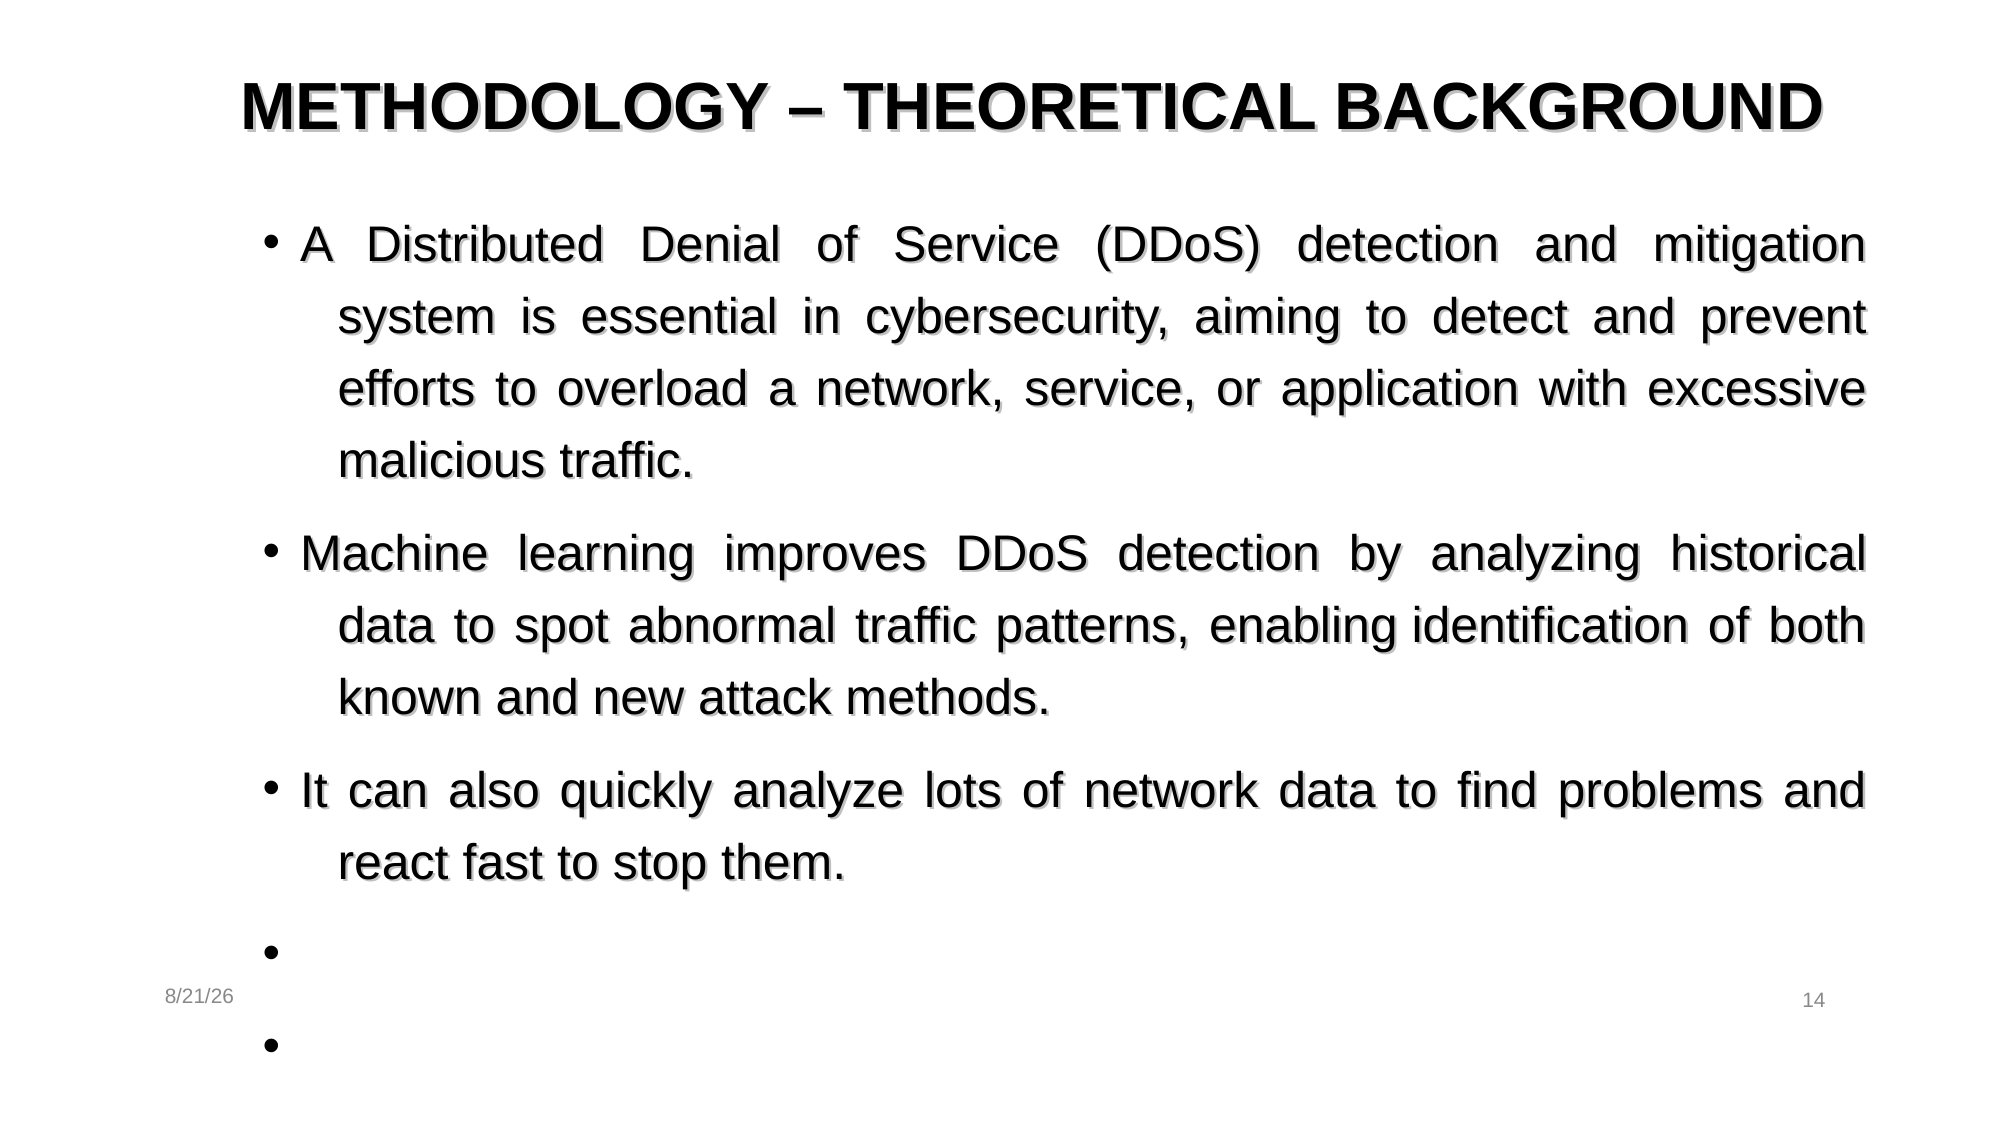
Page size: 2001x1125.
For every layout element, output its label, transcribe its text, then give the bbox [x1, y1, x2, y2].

list A Distributed Denial of Service (DDoS) detection and mitigation system is essential in cybersecurity, aiming to detect and prevent efforts to overload a network, service, or application with excessive malicious traffic. Machine learning improves DDoS detection by analyzing historical data to spot abnormal traffic patterns, enabling identification of both known and new attack methods. It can also quickly analyze lots of network data to find problems and react fast to stop them. [247, 192, 1883, 970]
slide_number 14 [1787, 969, 1911, 1030]
title Methodology – theoretical background [183, 33, 1883, 183]
slide_number December 27, 2024 [149, 965, 600, 1025]
